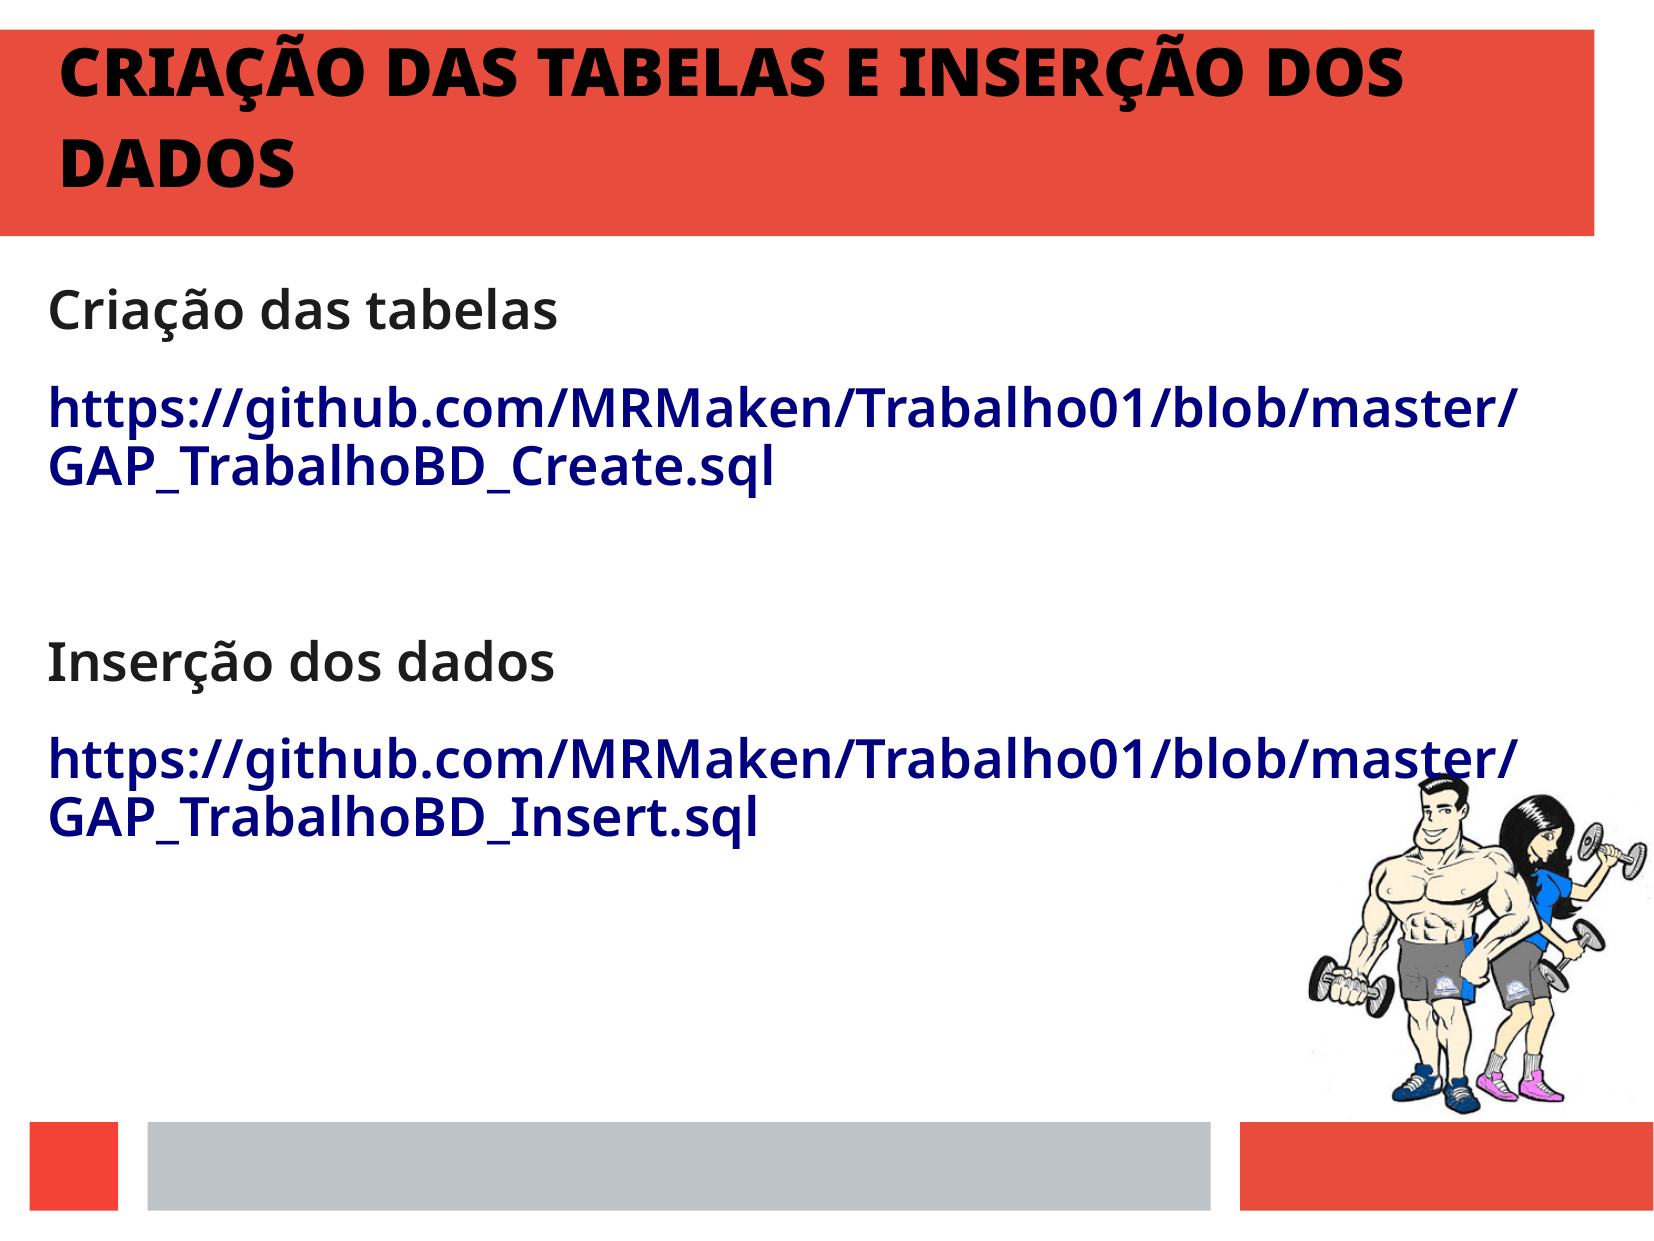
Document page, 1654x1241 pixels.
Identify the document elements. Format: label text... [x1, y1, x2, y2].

picture [1299, 767, 1654, 1122]
list Criação das tabelas https://github.com/MRMaken/Trabalho01/blob/master/GAP_TrabalhoBD_Create.sql Inserção dos dados https://github.com/MRMaken/Trabalho01/blob/master/GAP_TrabalhoBD_Insert.sql [47, 271, 1554, 1040]
title CRIAÇÃO DAS TABELAS E INSERÇÃO DOS DADOS [59, 59, 1595, 207]
